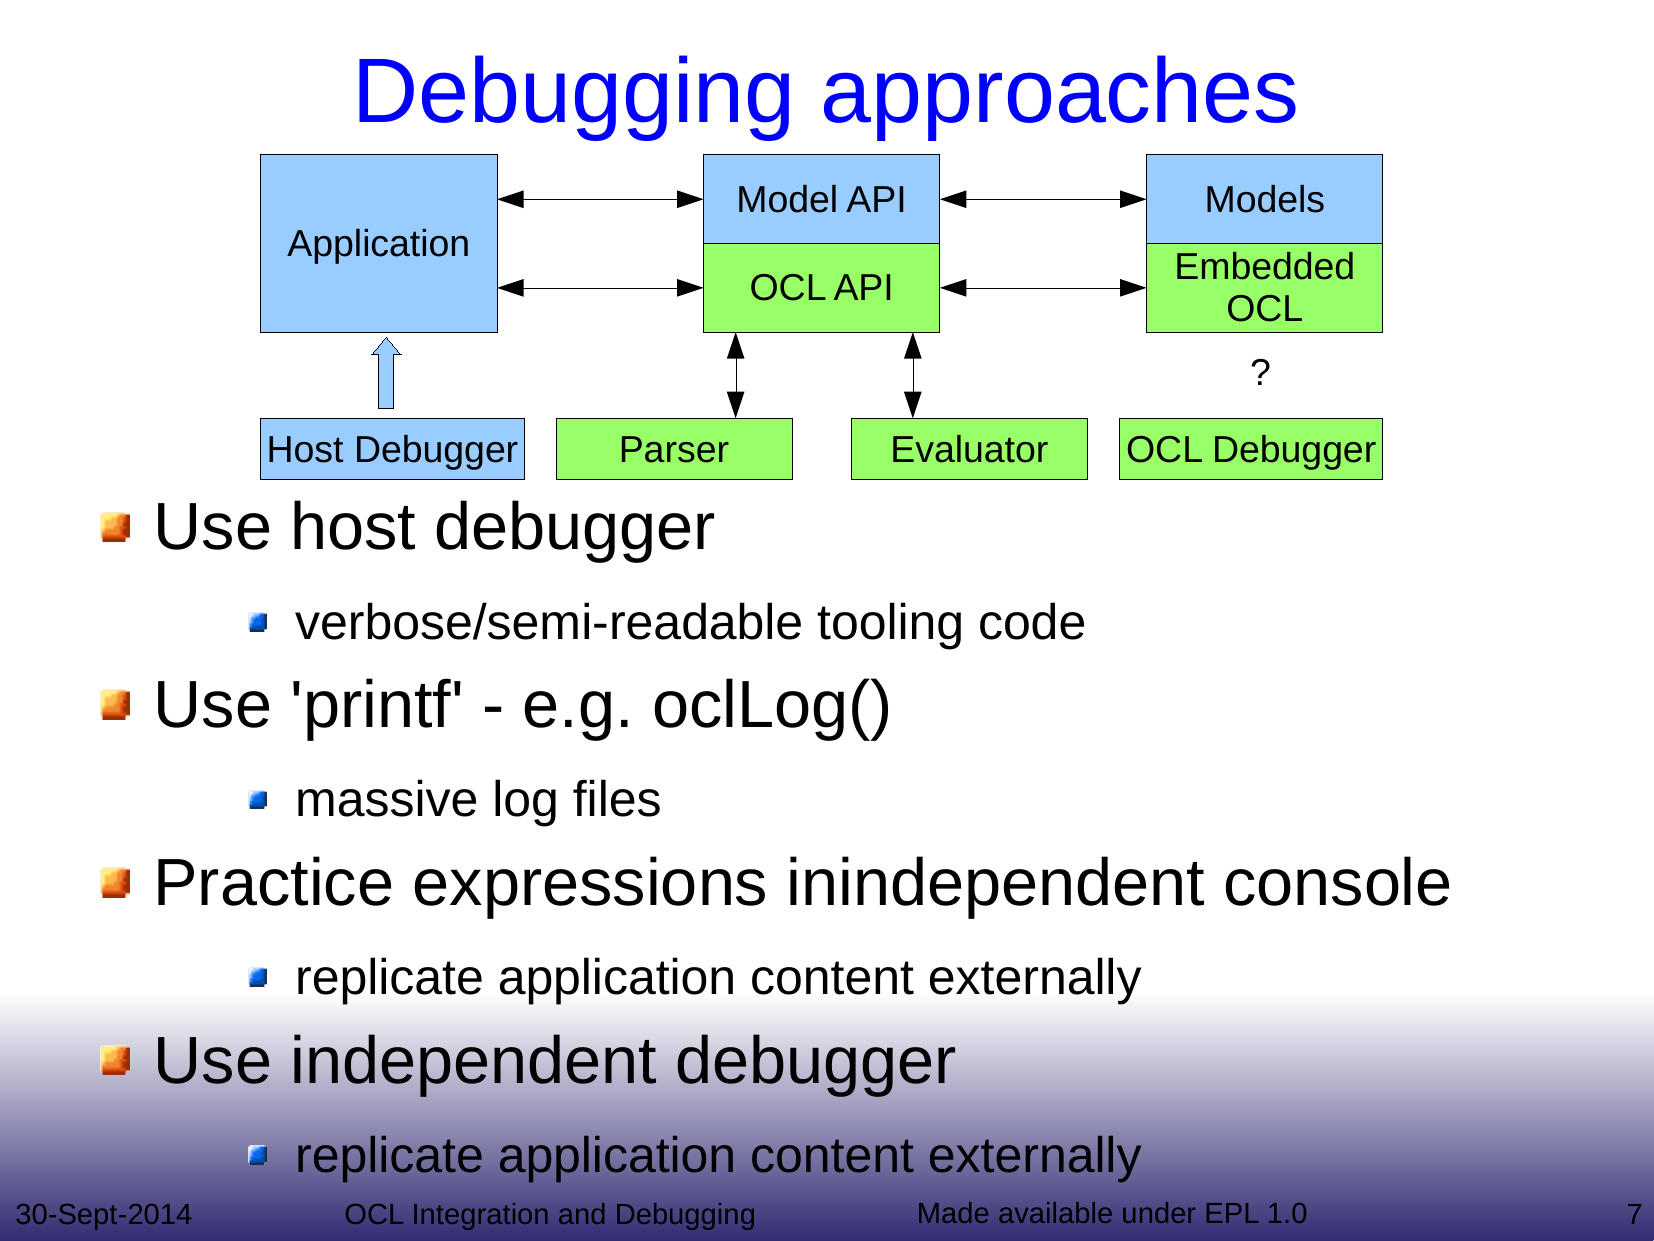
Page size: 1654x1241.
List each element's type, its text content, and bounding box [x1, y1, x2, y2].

text_box Model API [703, 154, 940, 243]
text_box Parser [556, 418, 793, 480]
text_box ? [1235, 344, 1292, 402]
list Use host debugger verbose/semi-readable tooling code Use 'printf' - e.g. oclLog() massive log files Practice expressions inindependent console replicate application content externally Use independent debugger replicate application content externally [82, 489, 1571, 1183]
text_box OCL API [703, 243, 940, 333]
text_box OCL Debugger [1119, 418, 1383, 480]
text_box Host Debugger [260, 418, 525, 480]
text_box Application [260, 154, 498, 333]
title Debugging approaches [82, 39, 1571, 143]
text_box Models [1146, 154, 1383, 244]
text_box Embedded OCL [1146, 244, 1383, 333]
text_box Evaluator [851, 418, 1088, 480]
text_box [371, 337, 402, 409]
